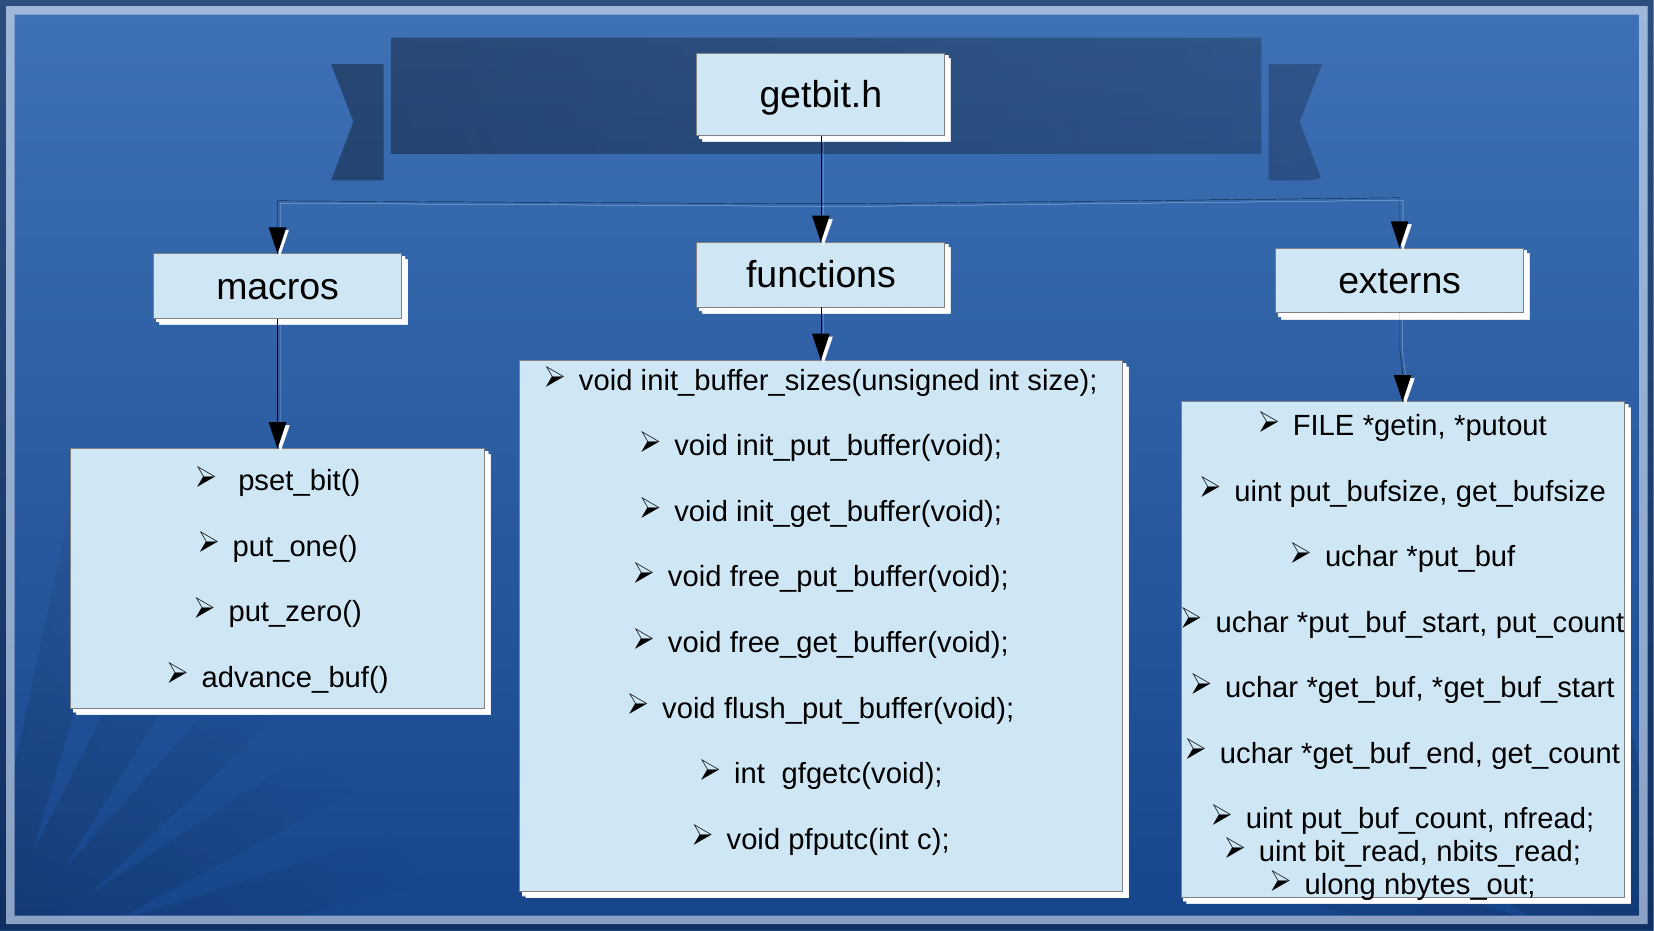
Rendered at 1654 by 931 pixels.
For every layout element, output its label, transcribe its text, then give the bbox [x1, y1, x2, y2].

text_box getbit.h [696, 53, 945, 136]
text_box macros [153, 253, 402, 319]
text_box FILE *getin, *putout uint put_bufsize, get_bufsize uchar *put_buf uchar *put_buf_start, put_count uchar *get_buf, *get_buf_start uchar *get_buf_end, get_count uint put_buf_count, nfread; uint bit_read, nbits_read; ulong nbytes_out; [1181, 401, 1625, 898]
text_box void init_buffer_sizes(unsigned int size); void init_put_buffer(void); void init_get_buffer(void); void free_put_buffer(void); void free_get_buffer(void); void flush_put_buffer(void); int gfgetc(void); void pfputc(int c); [519, 360, 1123, 892]
text_box externs [1275, 248, 1524, 313]
text_box functions [696, 242, 945, 308]
text_box pset_bit() put_one() put_zero() advance_buf() [70, 448, 485, 709]
